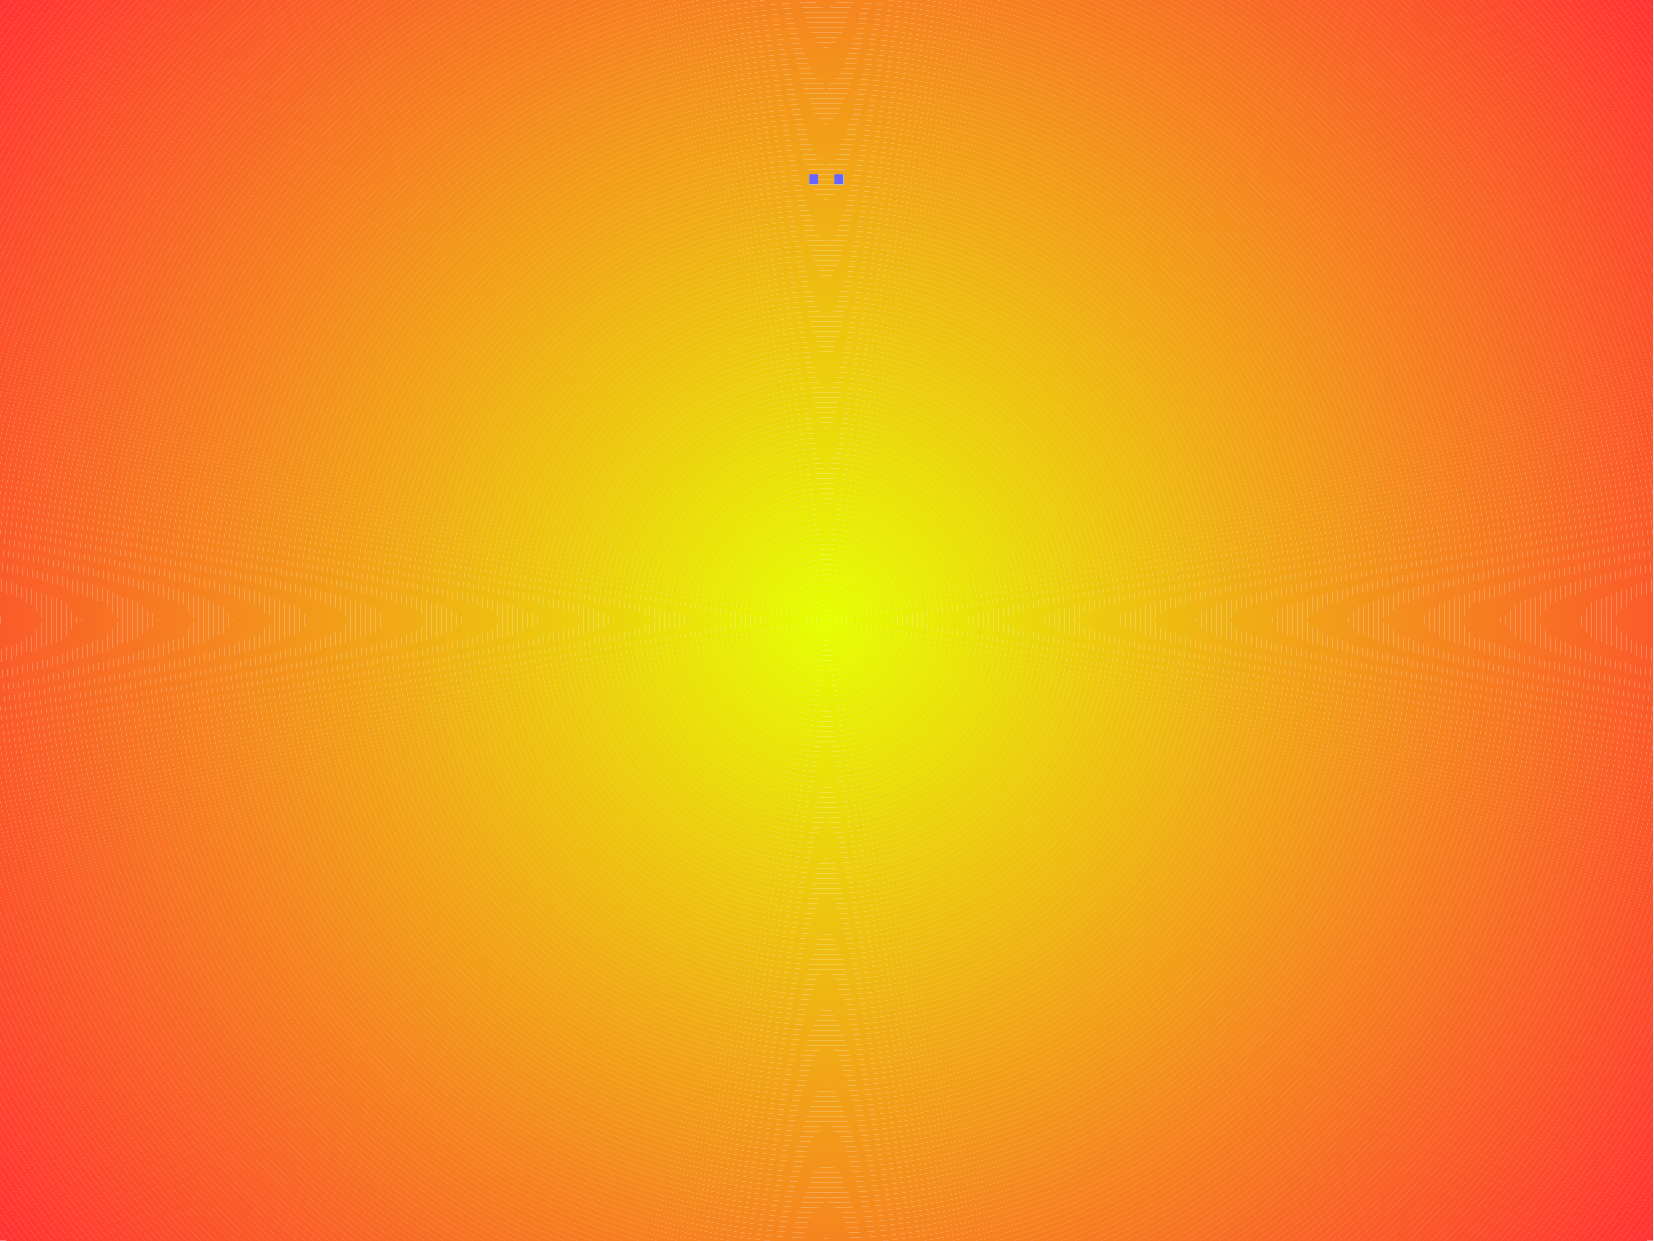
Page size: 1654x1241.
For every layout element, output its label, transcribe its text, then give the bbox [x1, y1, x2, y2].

title .. [82, 49, 1571, 257]
